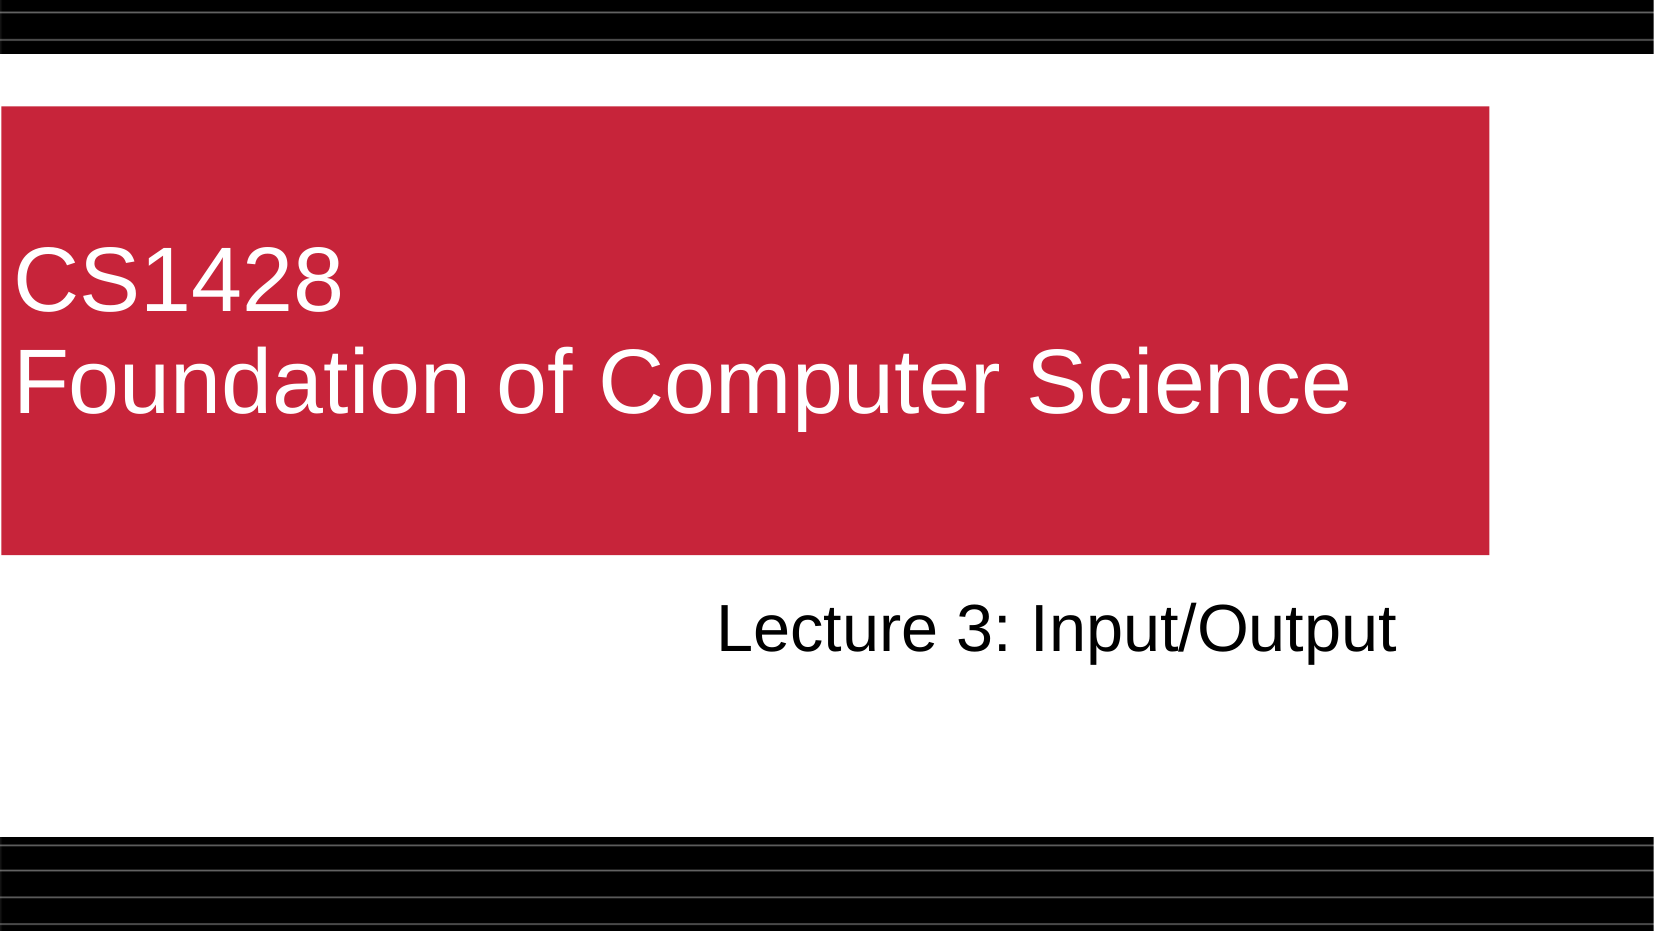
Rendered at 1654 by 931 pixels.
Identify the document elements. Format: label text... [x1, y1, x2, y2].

picture [0, 837, 1654, 931]
picture [0, 0, 1654, 54]
subtitle Lecture 3: Input/Output [625, 590, 1489, 804]
title CS1428 Foundation of Computer Science [1, 106, 1490, 556]
